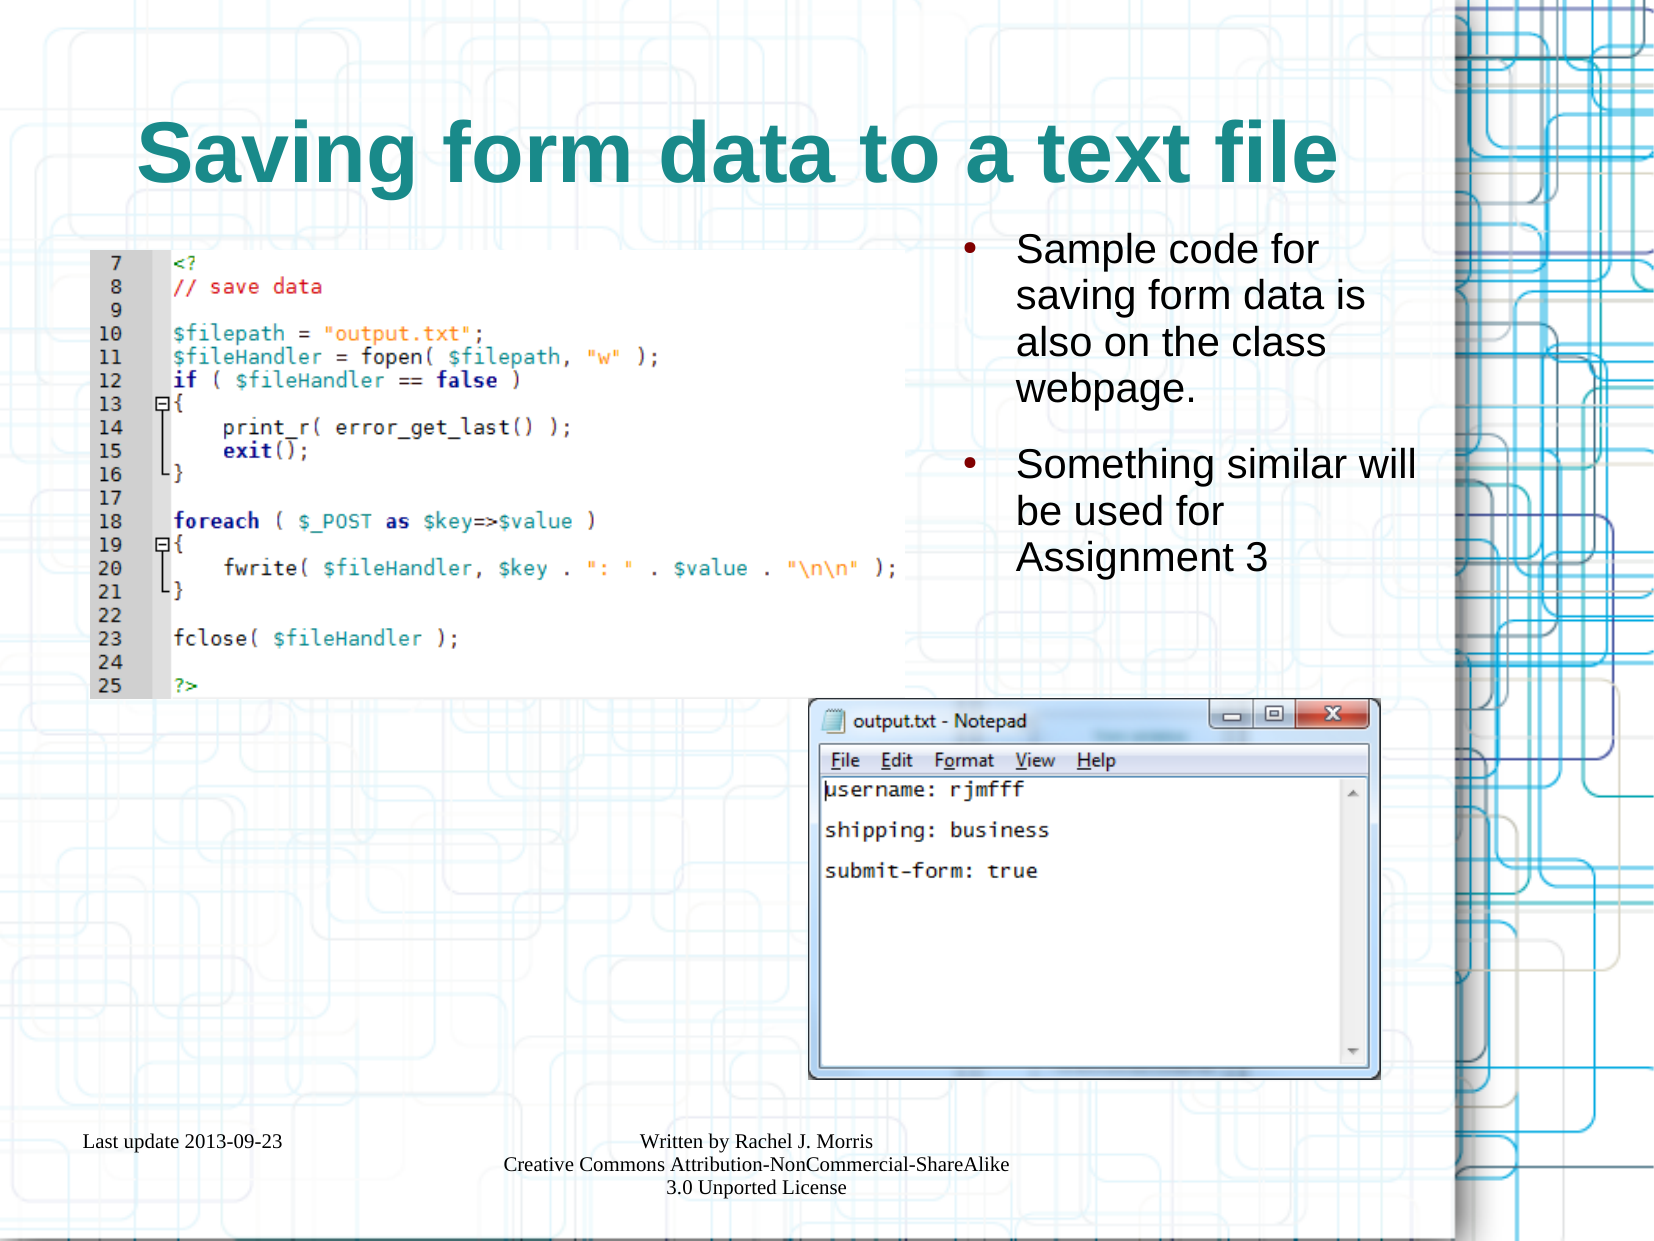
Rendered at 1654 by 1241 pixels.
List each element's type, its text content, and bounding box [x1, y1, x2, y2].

picture [0, 0, 1654, 1241]
list Sample code for saving form data is also on the class webpage. Something similar will be used for Assignment 3 [945, 225, 1418, 946]
title Saving form data to a text file [59, 49, 1418, 257]
